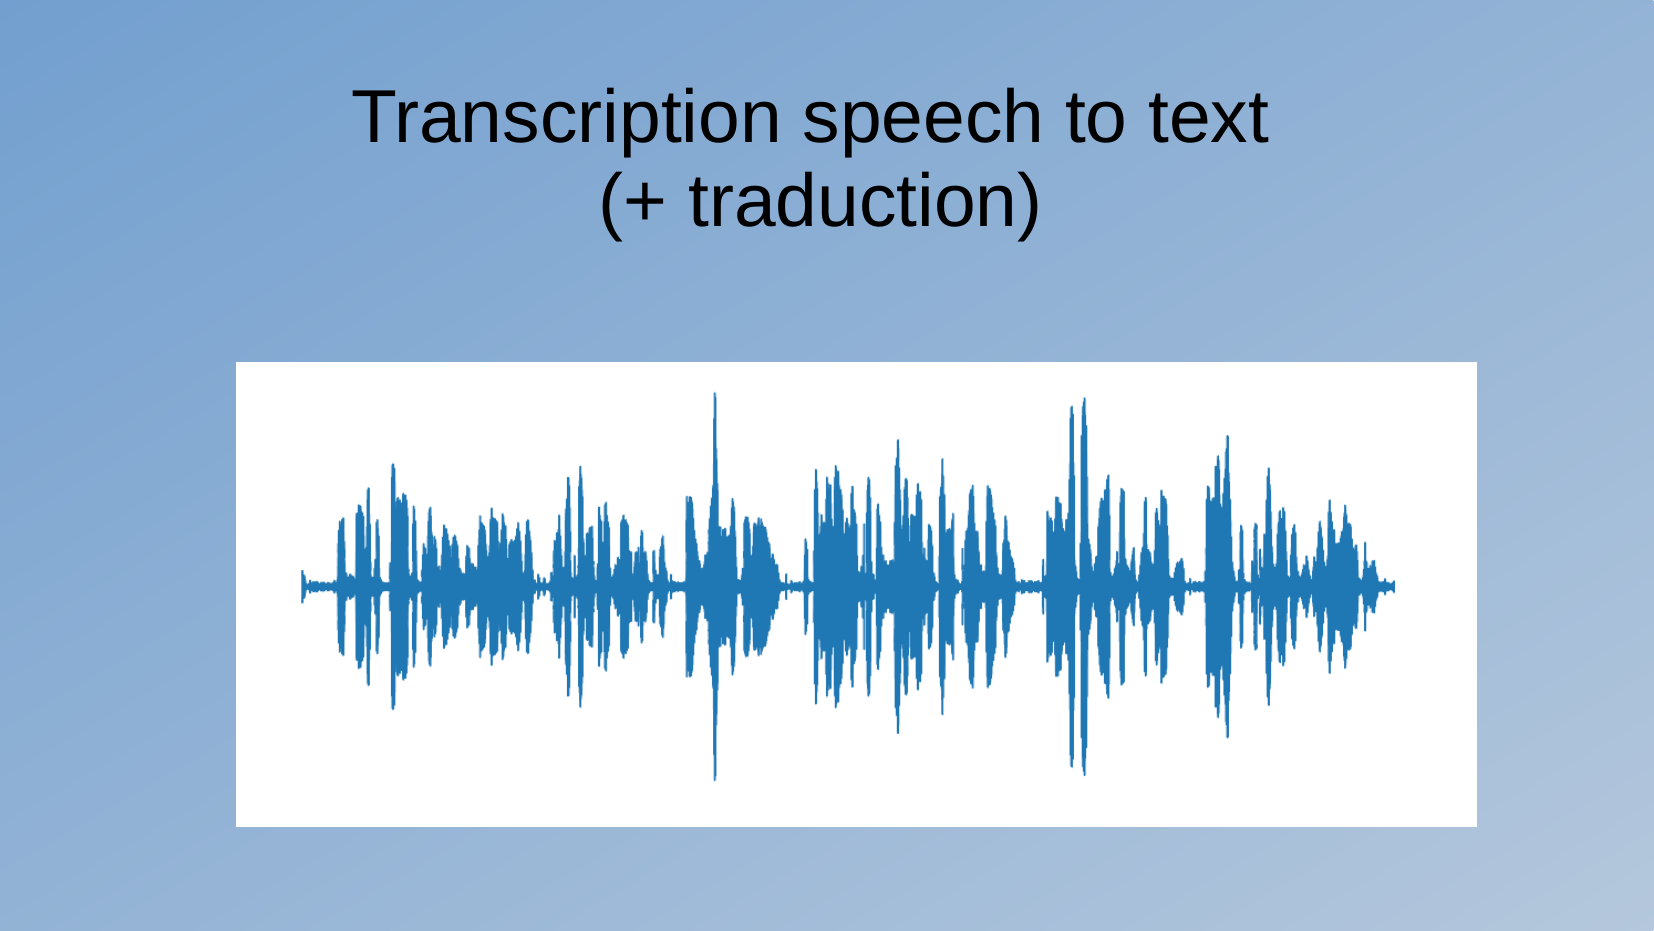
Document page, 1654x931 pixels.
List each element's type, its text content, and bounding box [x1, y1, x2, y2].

title Transcription speech to text (+ traduction) [76, 74, 1565, 243]
picture [236, 362, 1477, 827]
